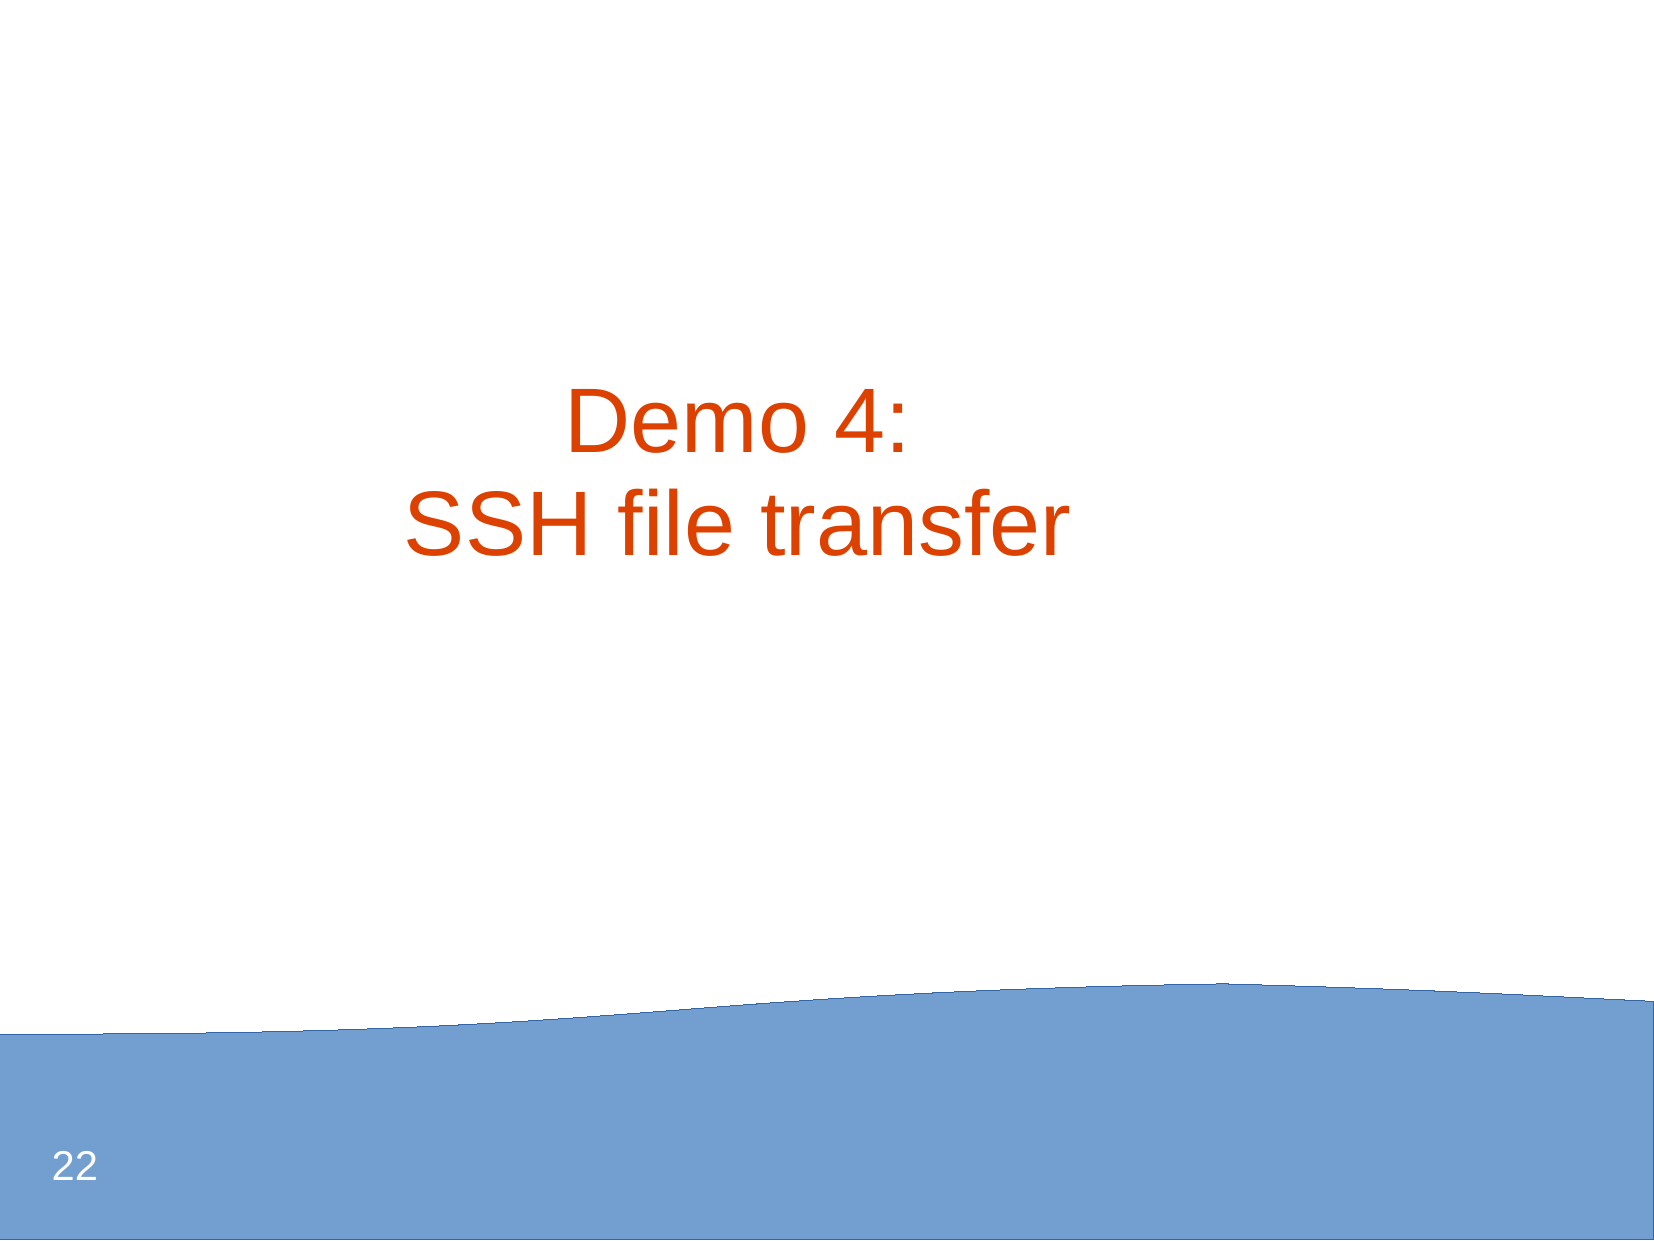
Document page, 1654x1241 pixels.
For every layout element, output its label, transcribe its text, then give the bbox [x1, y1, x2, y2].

title Demo 4: SSH file transfer [0, 354, 1477, 591]
